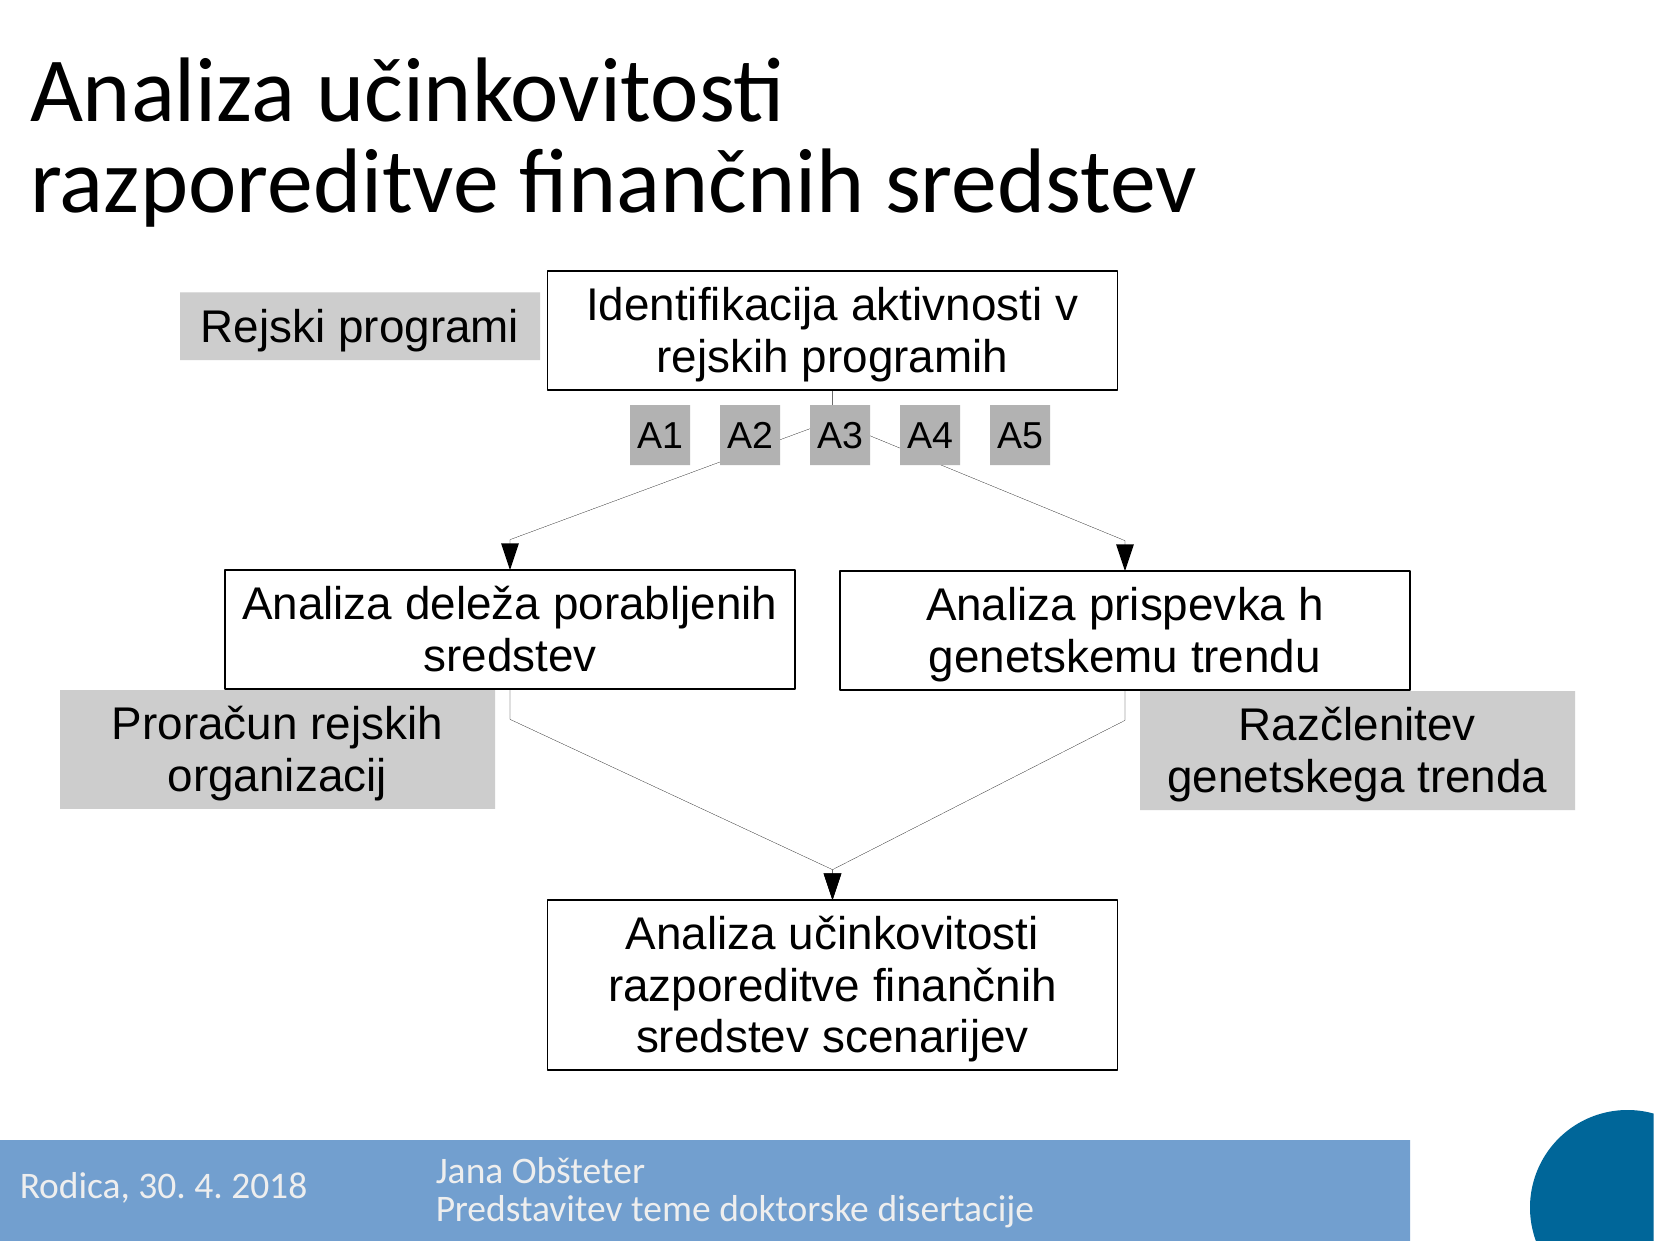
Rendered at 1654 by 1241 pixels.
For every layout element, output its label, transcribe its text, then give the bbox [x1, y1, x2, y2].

text_box Analiza učinkovitosti razporeditve finančnih sredstev scenarijev [547, 900, 1118, 1071]
text_box Razčlenitev genetskega trenda [1140, 691, 1576, 811]
text_box A3 [810, 405, 871, 466]
text_box A5 [990, 405, 1051, 466]
text_box A2 [720, 405, 781, 466]
text_box A4 [900, 405, 961, 466]
title Analiza učinkovitosti razporeditve finančnih sredstev [30, 52, 1249, 236]
text_box A1 [630, 405, 691, 466]
text_box Analiza deleža porabljenih sredstev [225, 570, 796, 689]
text_box Proračun rejskih organizacij [60, 690, 496, 809]
text_box Rejski programi [180, 292, 541, 361]
text_box Identifikacija aktivnosti v rejskih programih [547, 271, 1118, 391]
text_box Analiza prispevka h genetskemu trendu [840, 571, 1411, 691]
